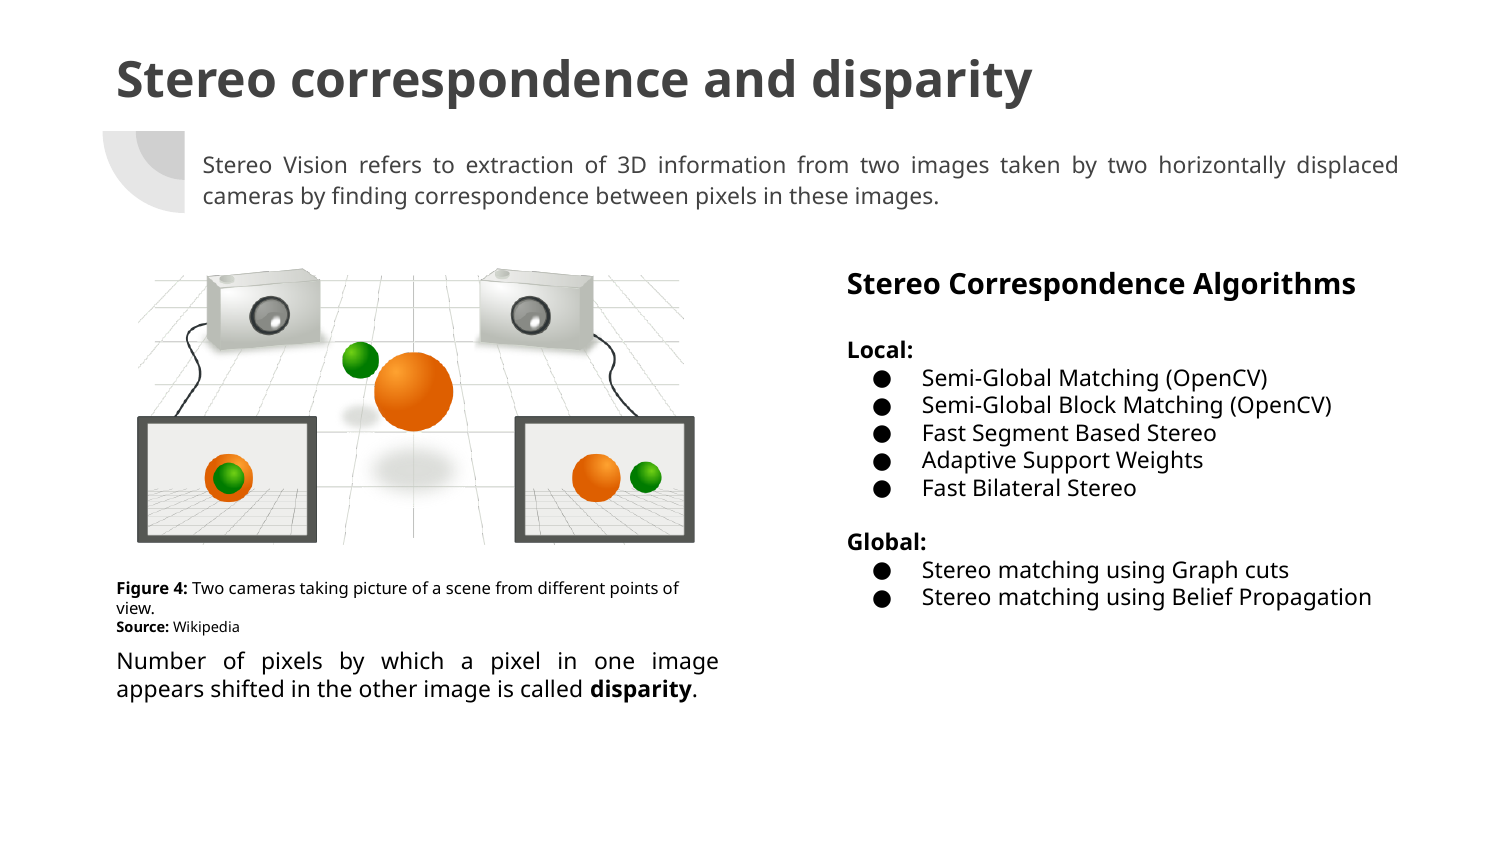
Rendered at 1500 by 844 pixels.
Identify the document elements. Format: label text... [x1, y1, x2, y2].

list Stereo Vision refers to extraction of 3D information from two images taken by two horizontally displaced cameras by finding correspondence between pixels in these images. [187, 131, 1416, 218]
text_box Number of pixels by which a pixel in one image appears shifted in the other image is called disparity. [101, 631, 736, 748]
picture [101, 250, 727, 564]
text_box Figure 4: Two cameras taking picture of a scene from different points of view. Source: Wikipedia [101, 563, 708, 619]
text_box Stereo Correspondence Algorithms Local: Semi-Global Matching (OpenCV) Semi-Global Block Matching (OpenCV) Fast Segment Based Stereo Adaptive Support Weights Fast Bilateral Stereo Global: Stereo matching using Graph cuts Stereo matching using Belief Propagation [831, 250, 1416, 748]
title Stereo correspondence and disparity [101, 32, 1416, 132]
